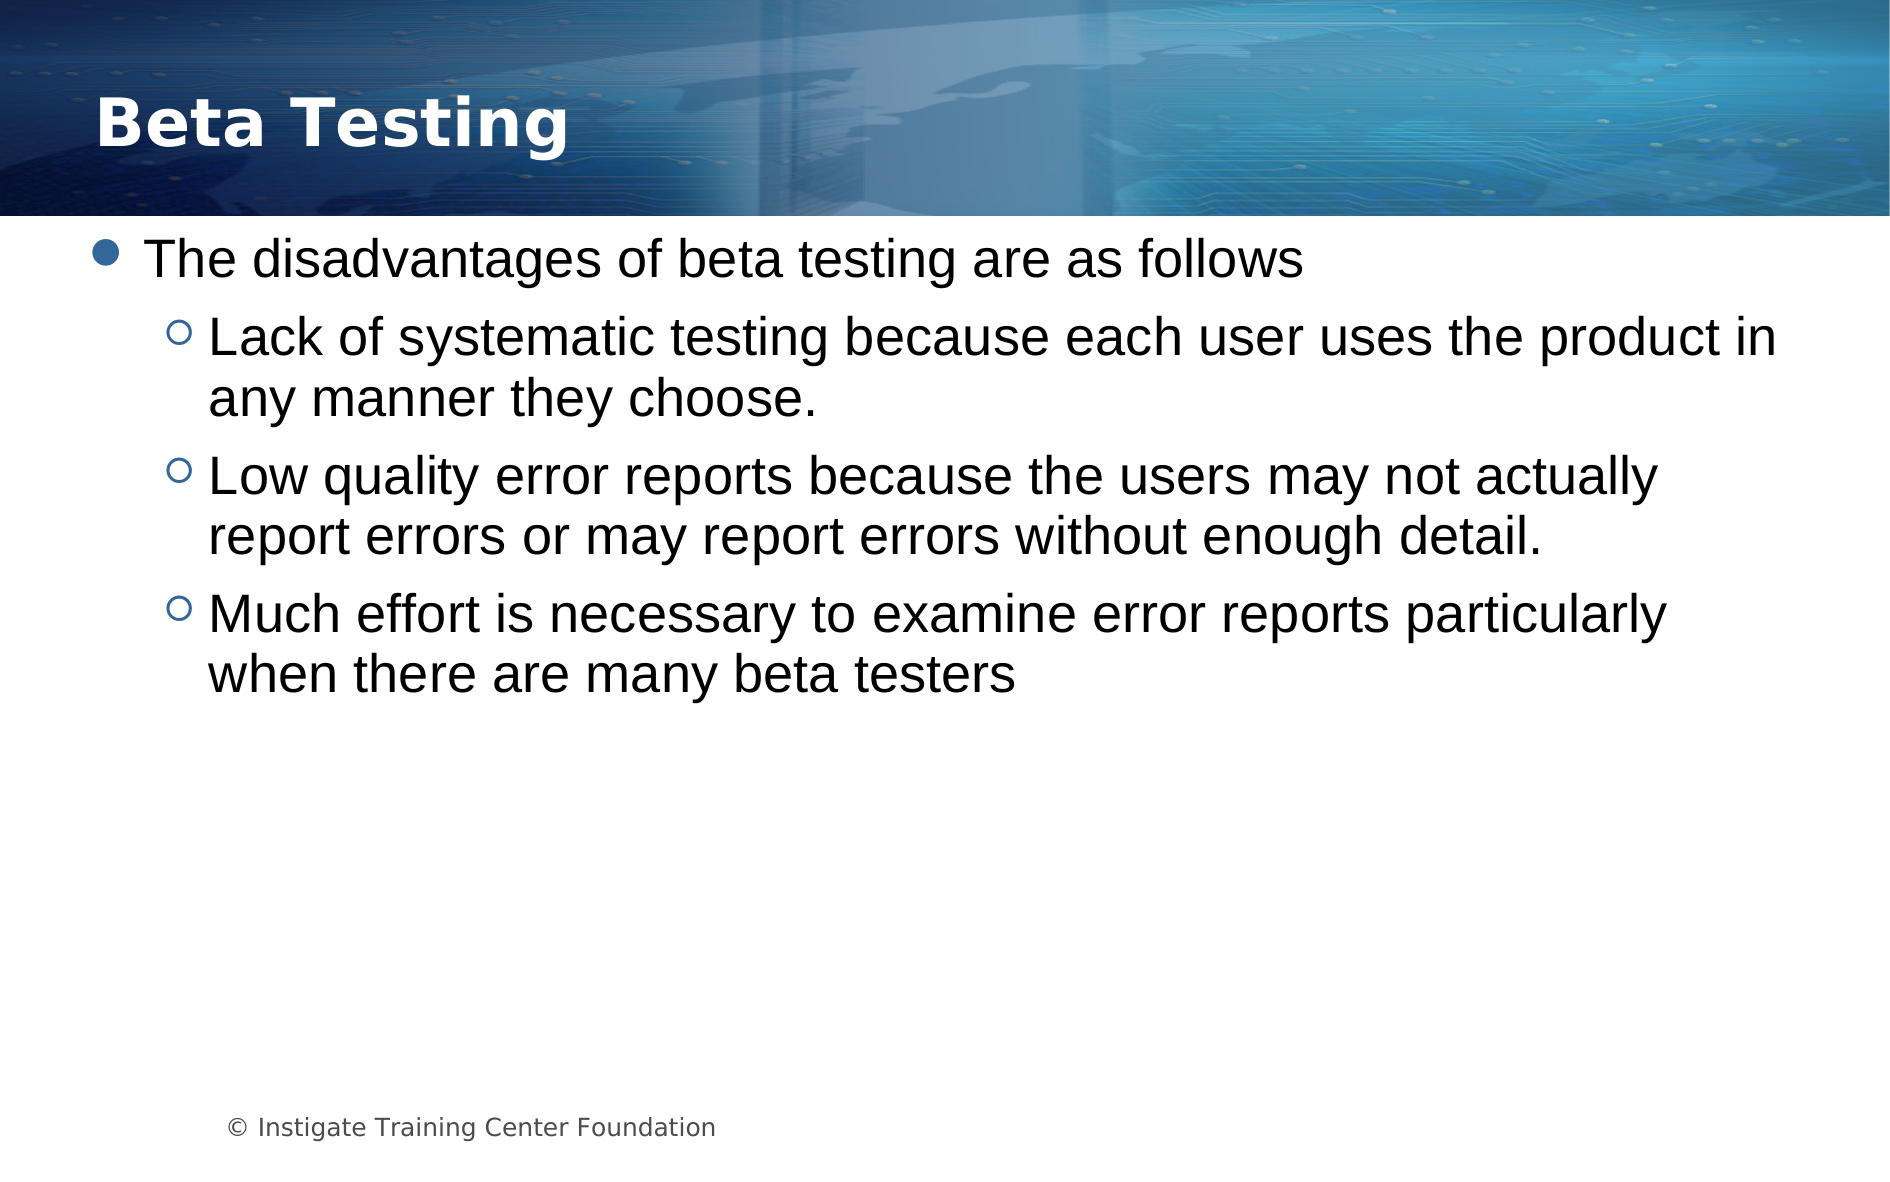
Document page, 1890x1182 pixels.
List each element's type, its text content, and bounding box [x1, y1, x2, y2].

title Beta Testing [94, 47, 1793, 217]
picture [0, 0, 1890, 216]
list The disadvantages of beta testing are as follows Lack of systematic testing because each user uses the product in any manner they choose. Low quality error reports because the users may not actually report errors or may report errors without enough detail. Much effort is necessary to examine error reports particularly when there are many beta testers [88, 228, 1788, 914]
